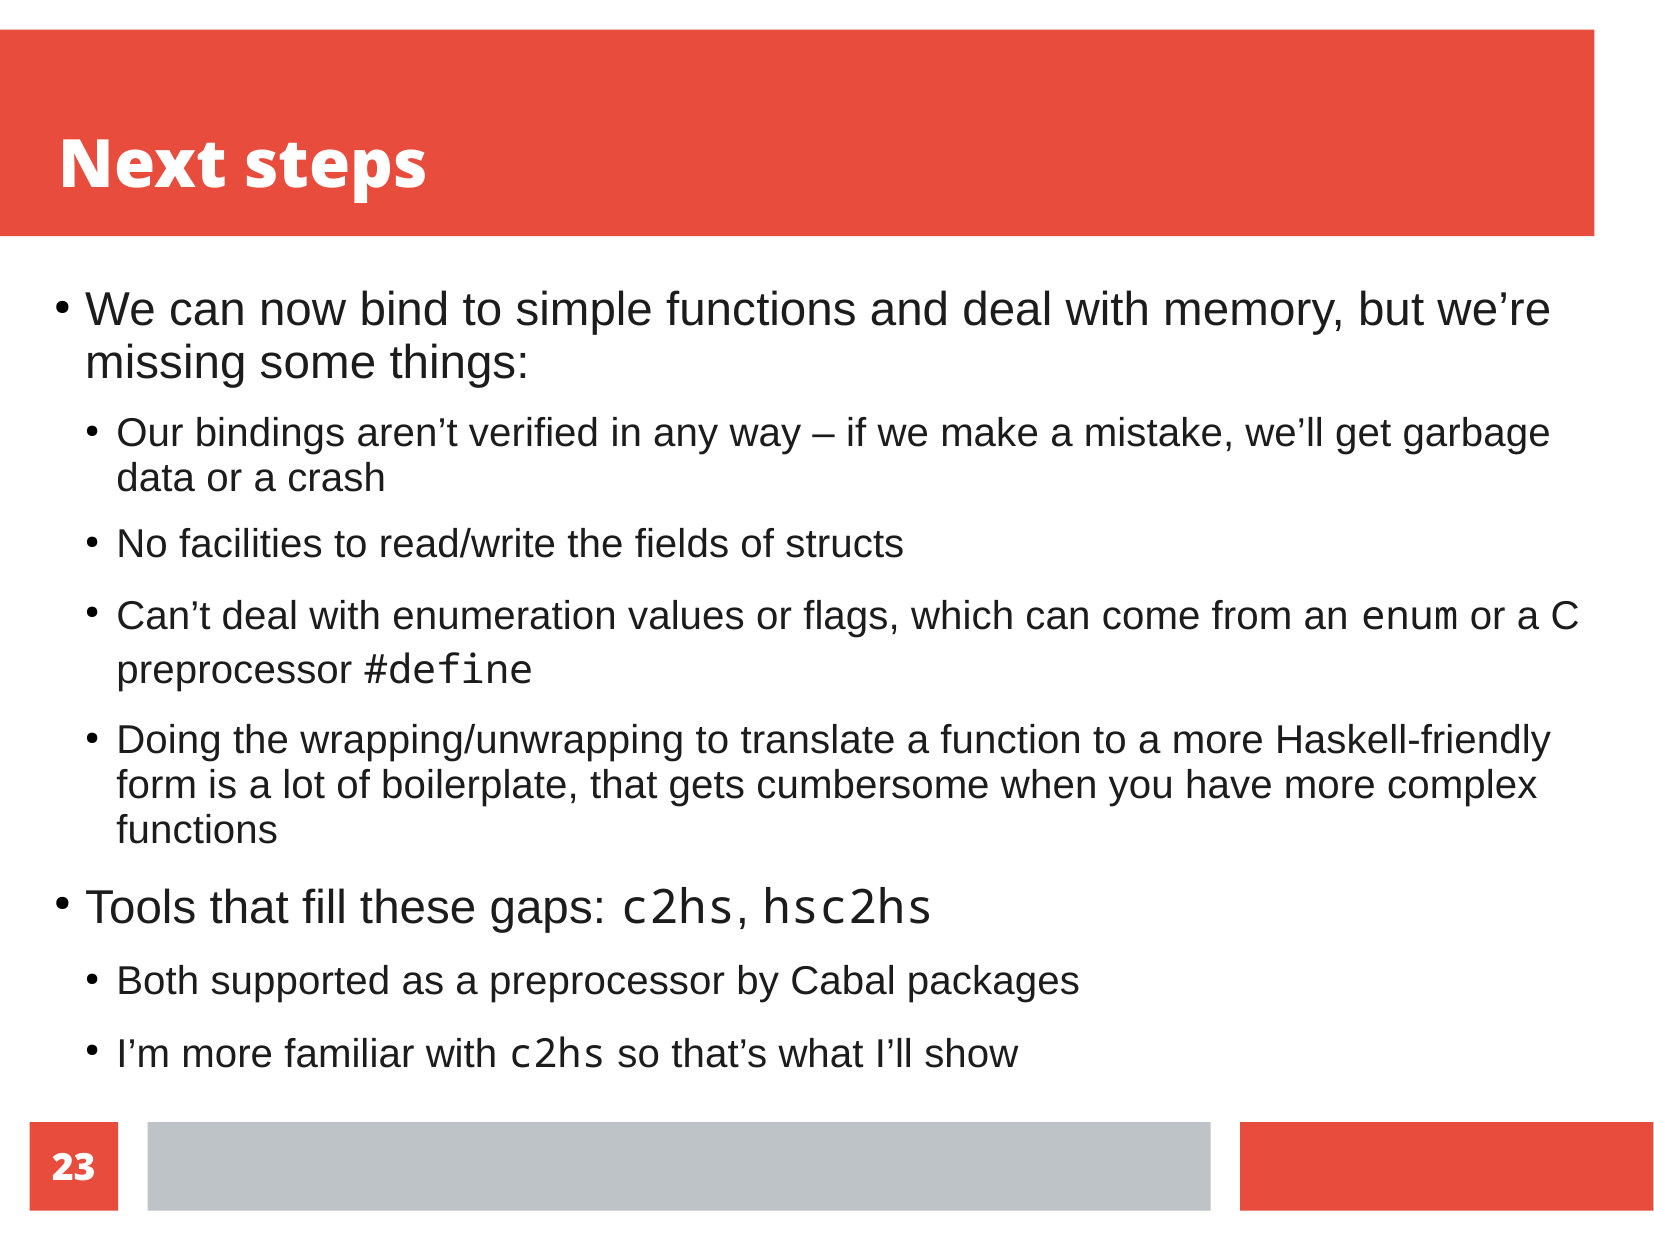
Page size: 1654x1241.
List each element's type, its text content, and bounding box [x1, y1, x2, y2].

list We can now bind to simple functions and deal with memory, but we’re missing some things: Our bindings aren’t verified in any way – if we make a mistake, we’ll get garbage data or a crash No facilities to read/write the fields of structs Can’t deal with enumeration values or flags, which can come from an enum or a C preprocessor #define Doing the wrapping/unwrapping to translate a function to a more Haskell-friendly form is a lot of boilerplate, that gets cumbersome when you have more complex functions Tools that fill these gaps: c2hs, hsc2hs Both supported as a preprocessor by Cabal packages I’m more familiar with c2hs so that’s what I’ll show [54, 282, 1591, 1081]
title Next steps [59, 59, 1595, 207]
